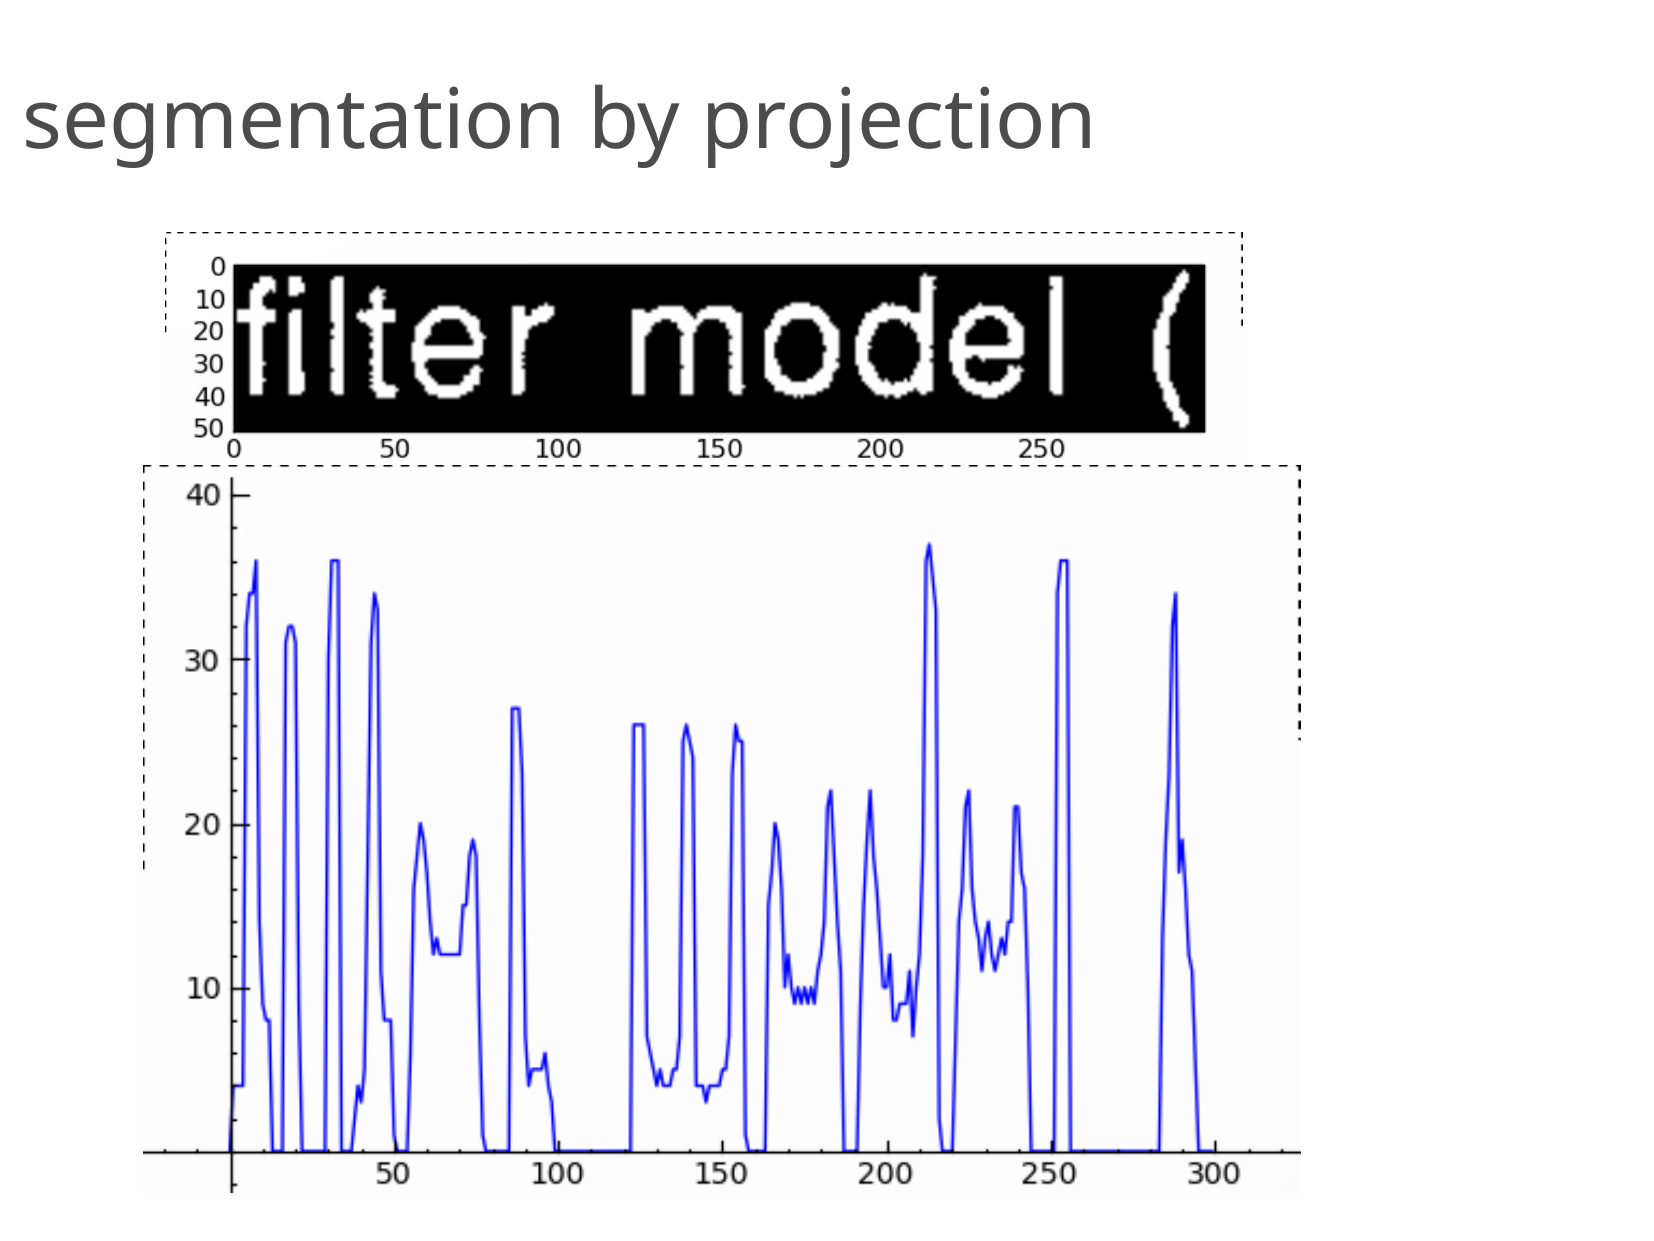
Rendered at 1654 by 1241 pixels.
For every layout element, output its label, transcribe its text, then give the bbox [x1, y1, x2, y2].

title segmentation by projection [22, 19, 1654, 213]
picture [143, 232, 1301, 1193]
